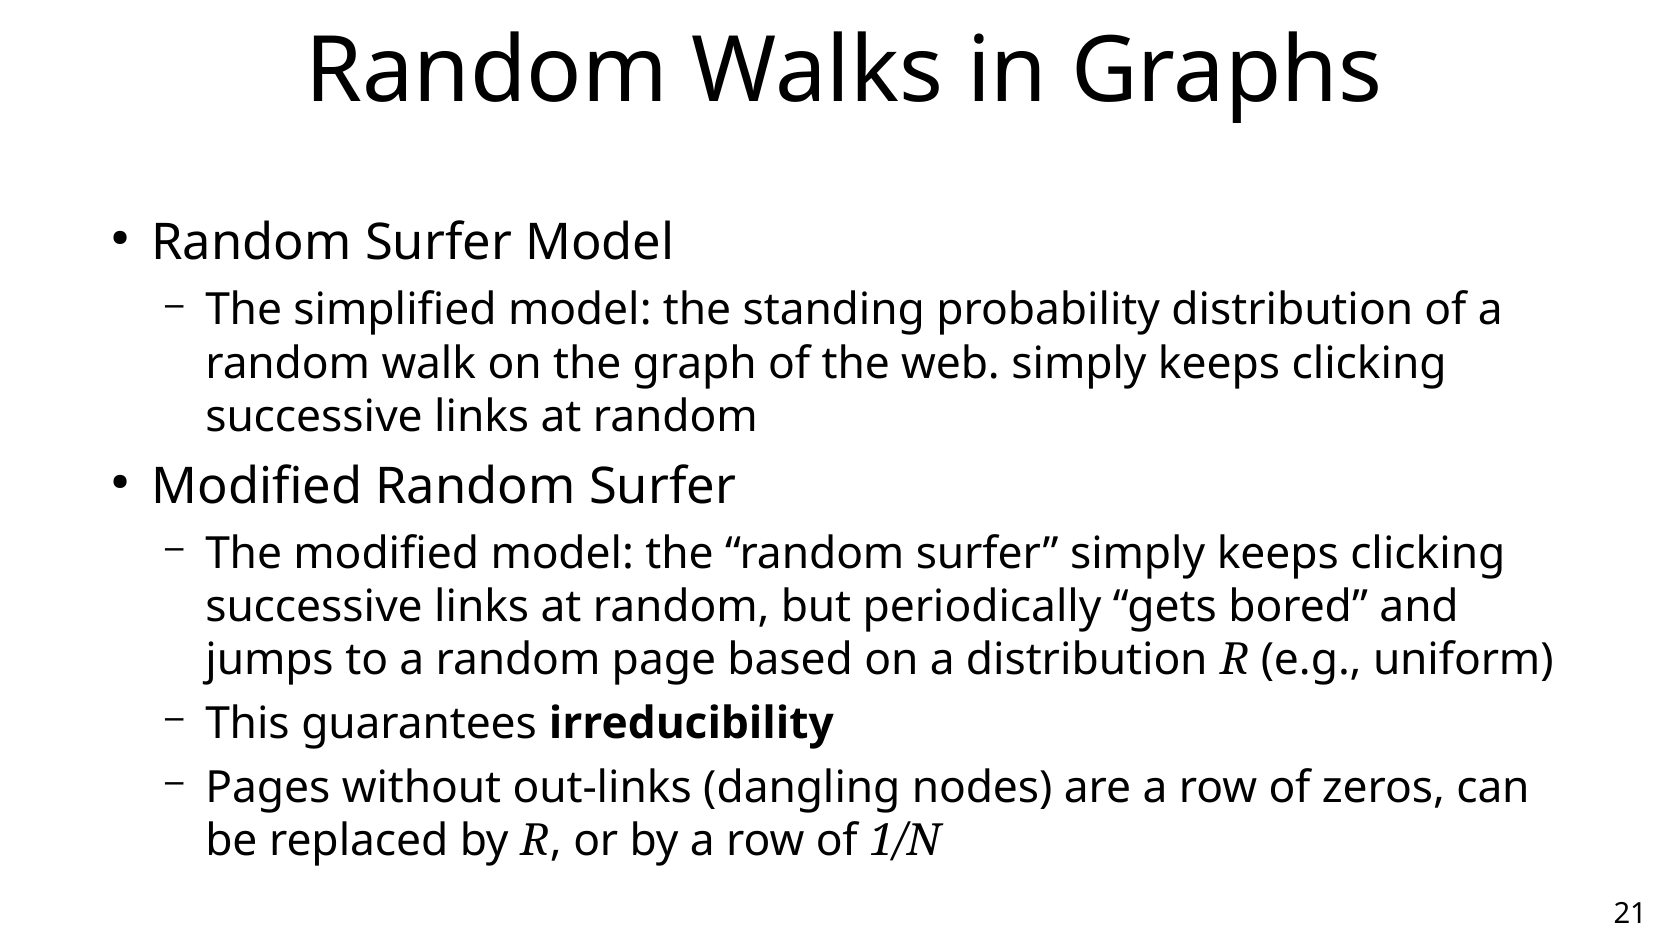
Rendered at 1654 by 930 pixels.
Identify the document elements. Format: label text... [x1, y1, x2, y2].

list Random Surfer Model The simplified model: the standing probability distribution of a random walk on the graph of the web. simply keeps clicking successive links at random Modified Random Surfer The modified model: the “random surfer” simply keeps clicking successive links at random, but periodically “gets bored” and jumps to a random page based on a distribution R (e.g., uniform) This guarantees irreducibility Pages without out-links (dangling nodes) are a row of zeros, can be replaced by R, or by a row of 1/N [82, 201, 1571, 921]
title Random Walks in Graphs [82, 0, 1571, 168]
